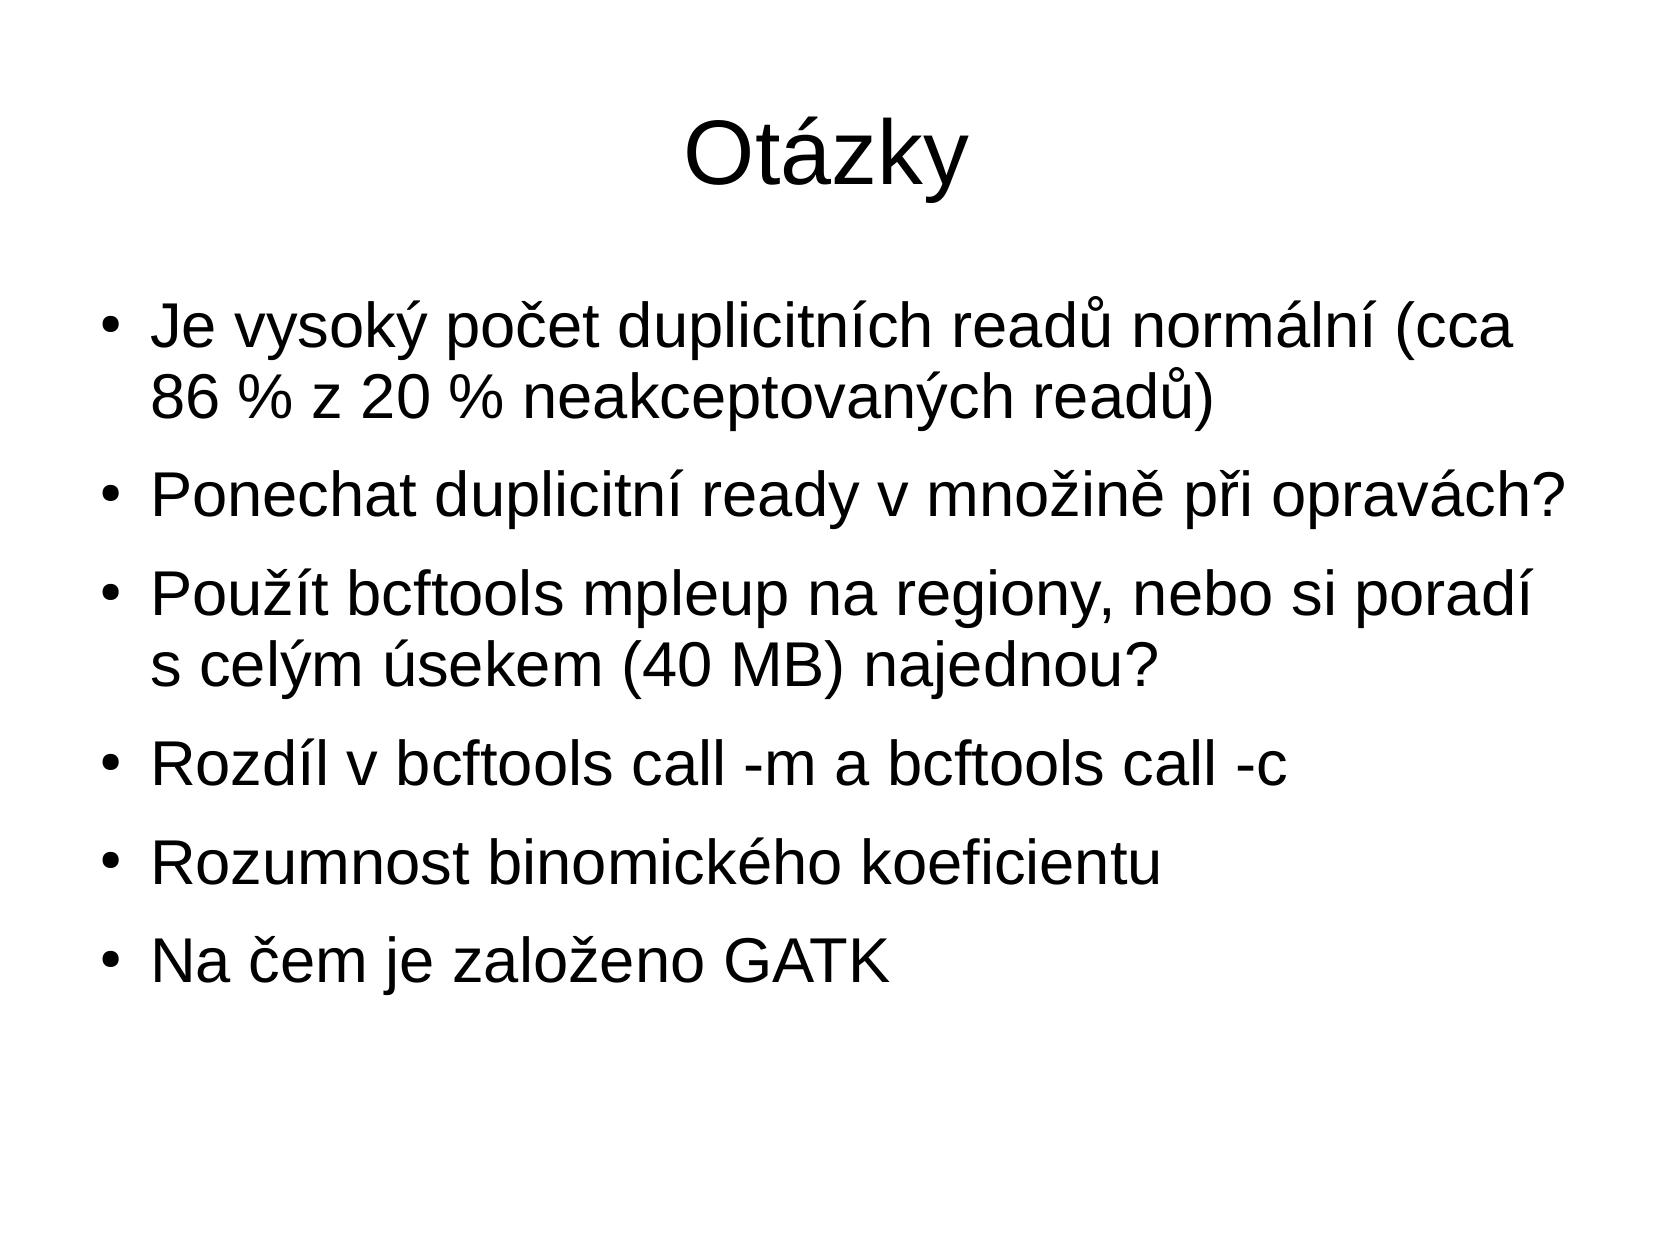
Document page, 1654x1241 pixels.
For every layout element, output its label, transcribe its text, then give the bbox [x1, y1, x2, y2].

list Je vysoký počet duplicitních readů normální (cca 86 % z 20 % neakceptovaných readů) Ponechat duplicitní ready v množině při opravách? Použít bcftools mpleup na regiony, nebo si poradí s celým úsekem (40 MB) najednou? Rozdíl v bcftools call -m a bcftools call -c Rozumnost binomického koeficientu Na čem je založeno GATK [82, 290, 1571, 1010]
title Otázky [82, 49, 1571, 257]
